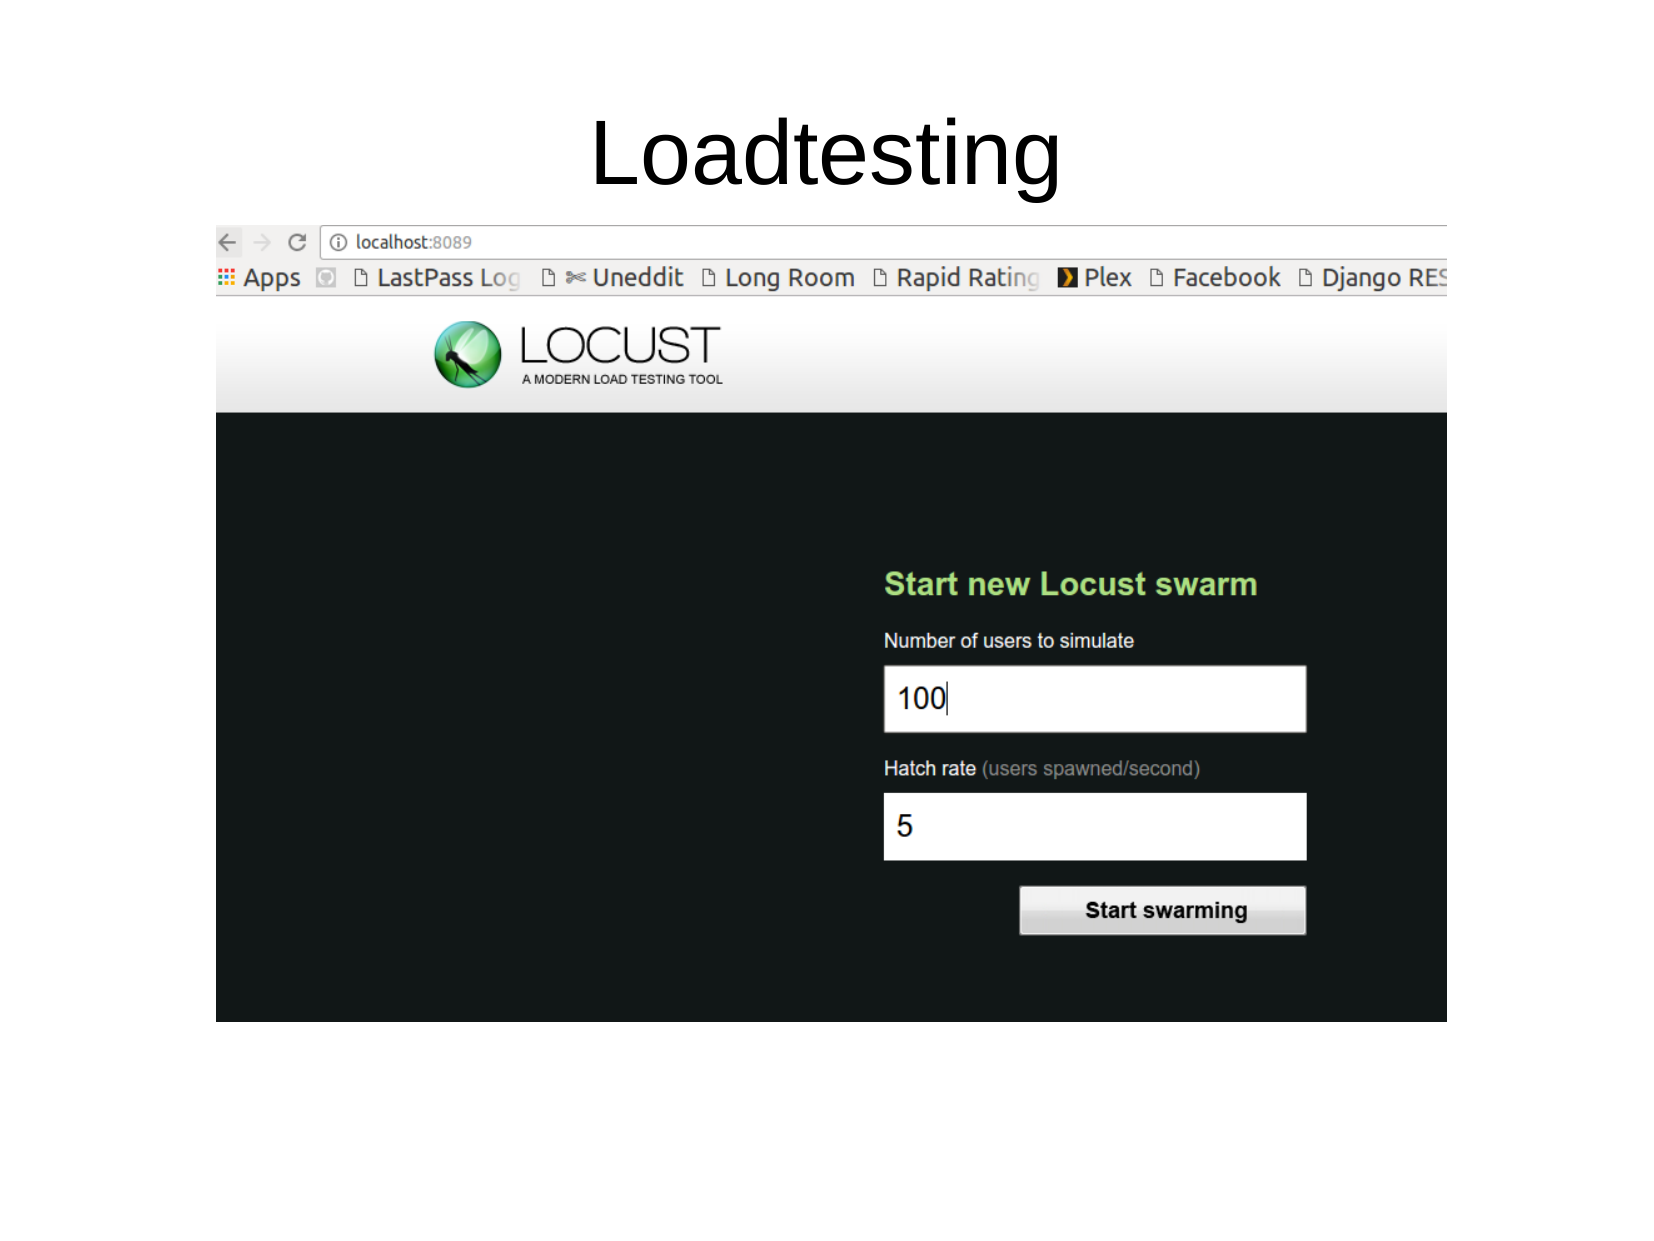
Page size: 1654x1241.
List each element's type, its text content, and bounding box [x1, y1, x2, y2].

title Loadtesting [82, 49, 1571, 257]
picture [216, 225, 1447, 1022]
